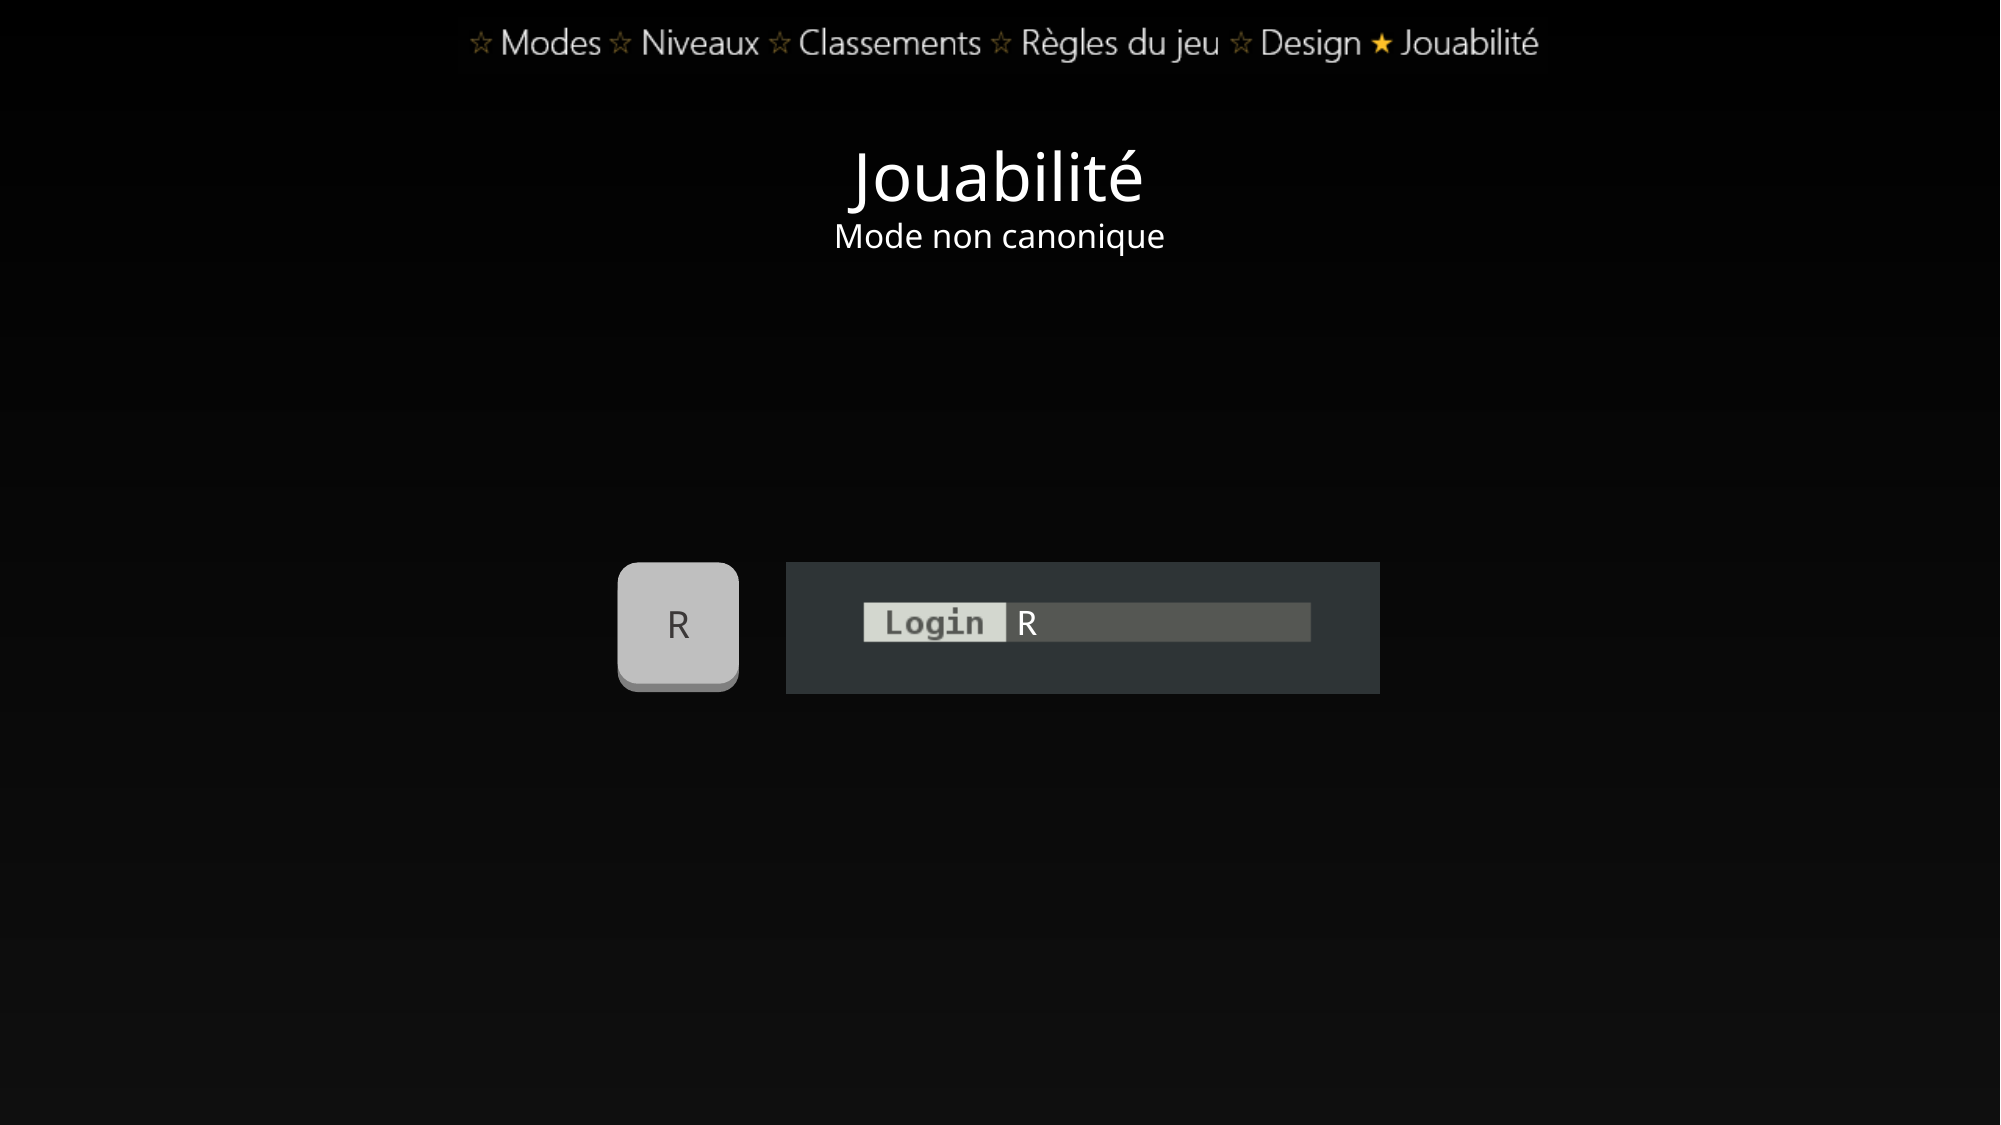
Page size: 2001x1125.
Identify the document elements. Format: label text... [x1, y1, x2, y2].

text_box R [617, 562, 739, 684]
picture [786, 562, 1380, 694]
text_box [617, 667, 739, 693]
picture [458, 17, 1548, 74]
text_box Jouabilité Mode non canonique [649, 127, 1351, 264]
text_box R [1002, 590, 1283, 651]
